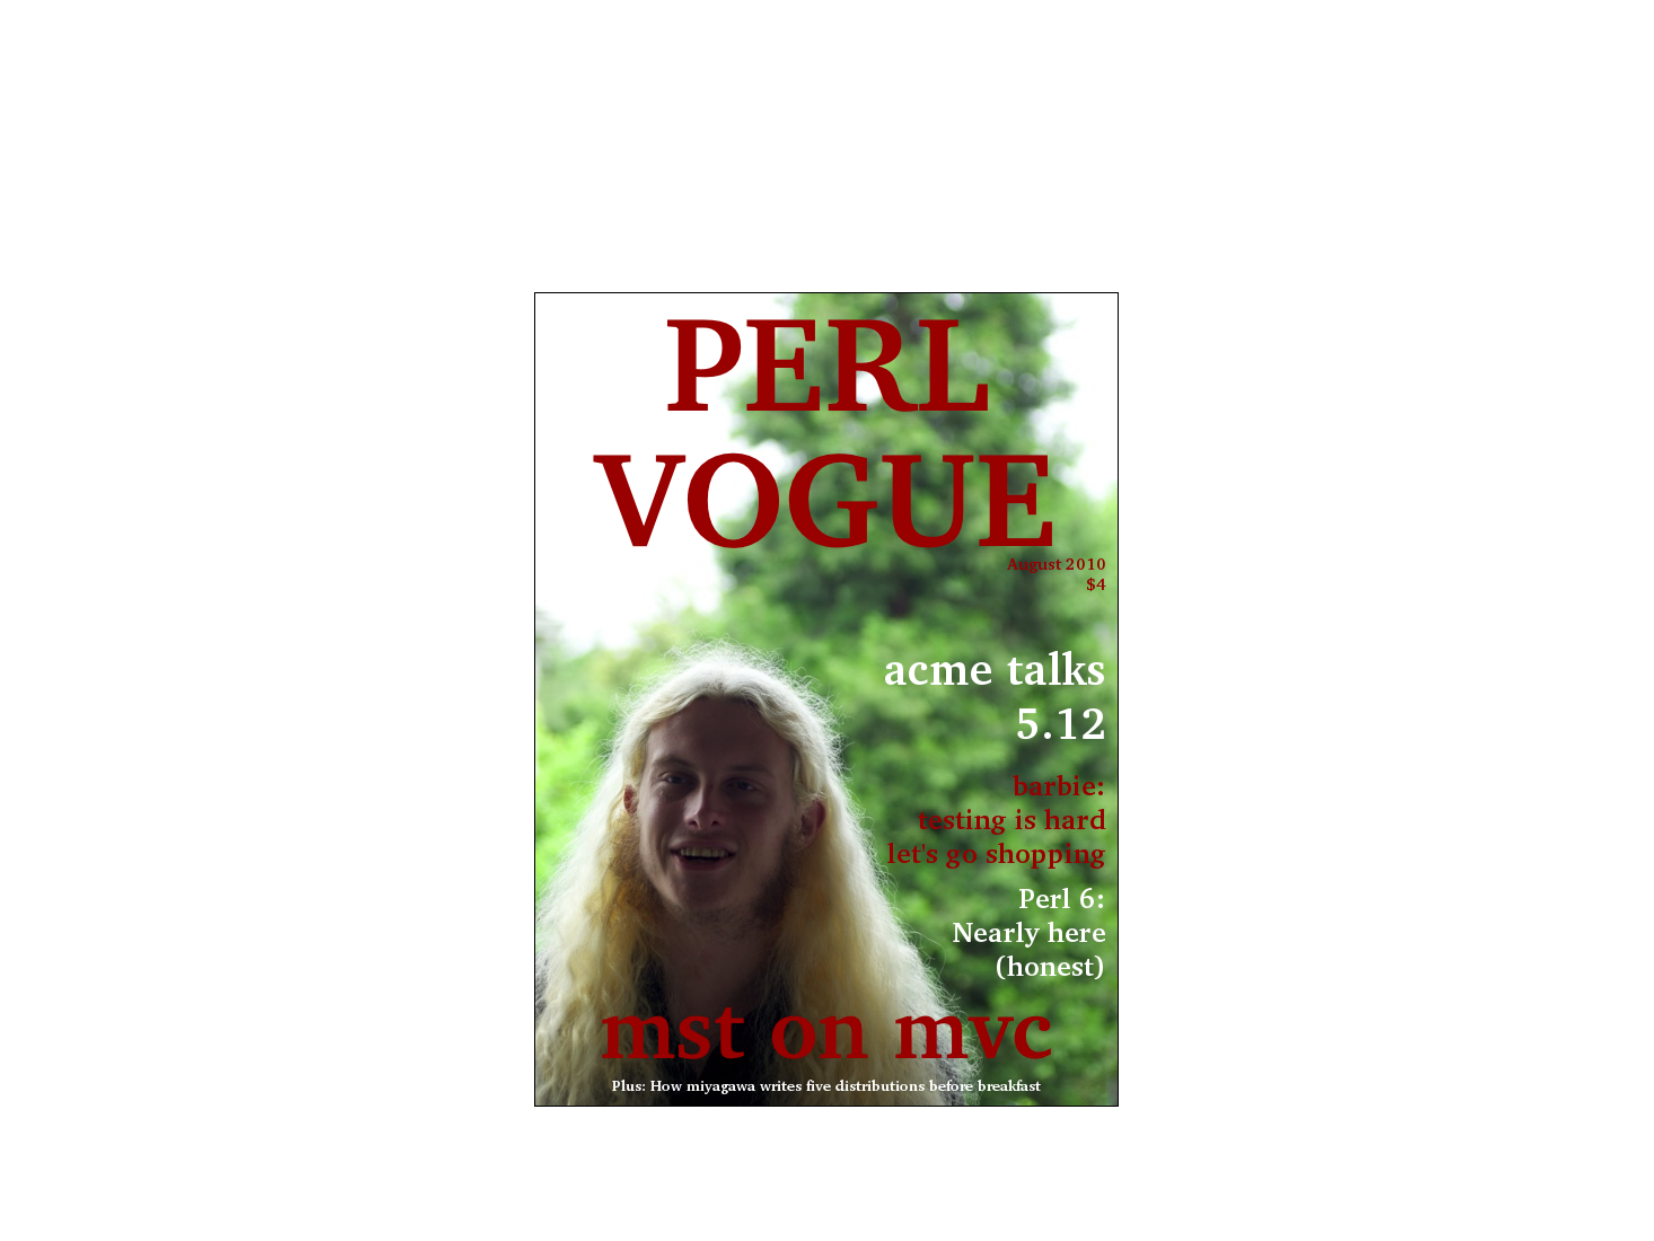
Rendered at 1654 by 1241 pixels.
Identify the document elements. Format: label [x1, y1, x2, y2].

picture [532, 290, 1121, 1109]
